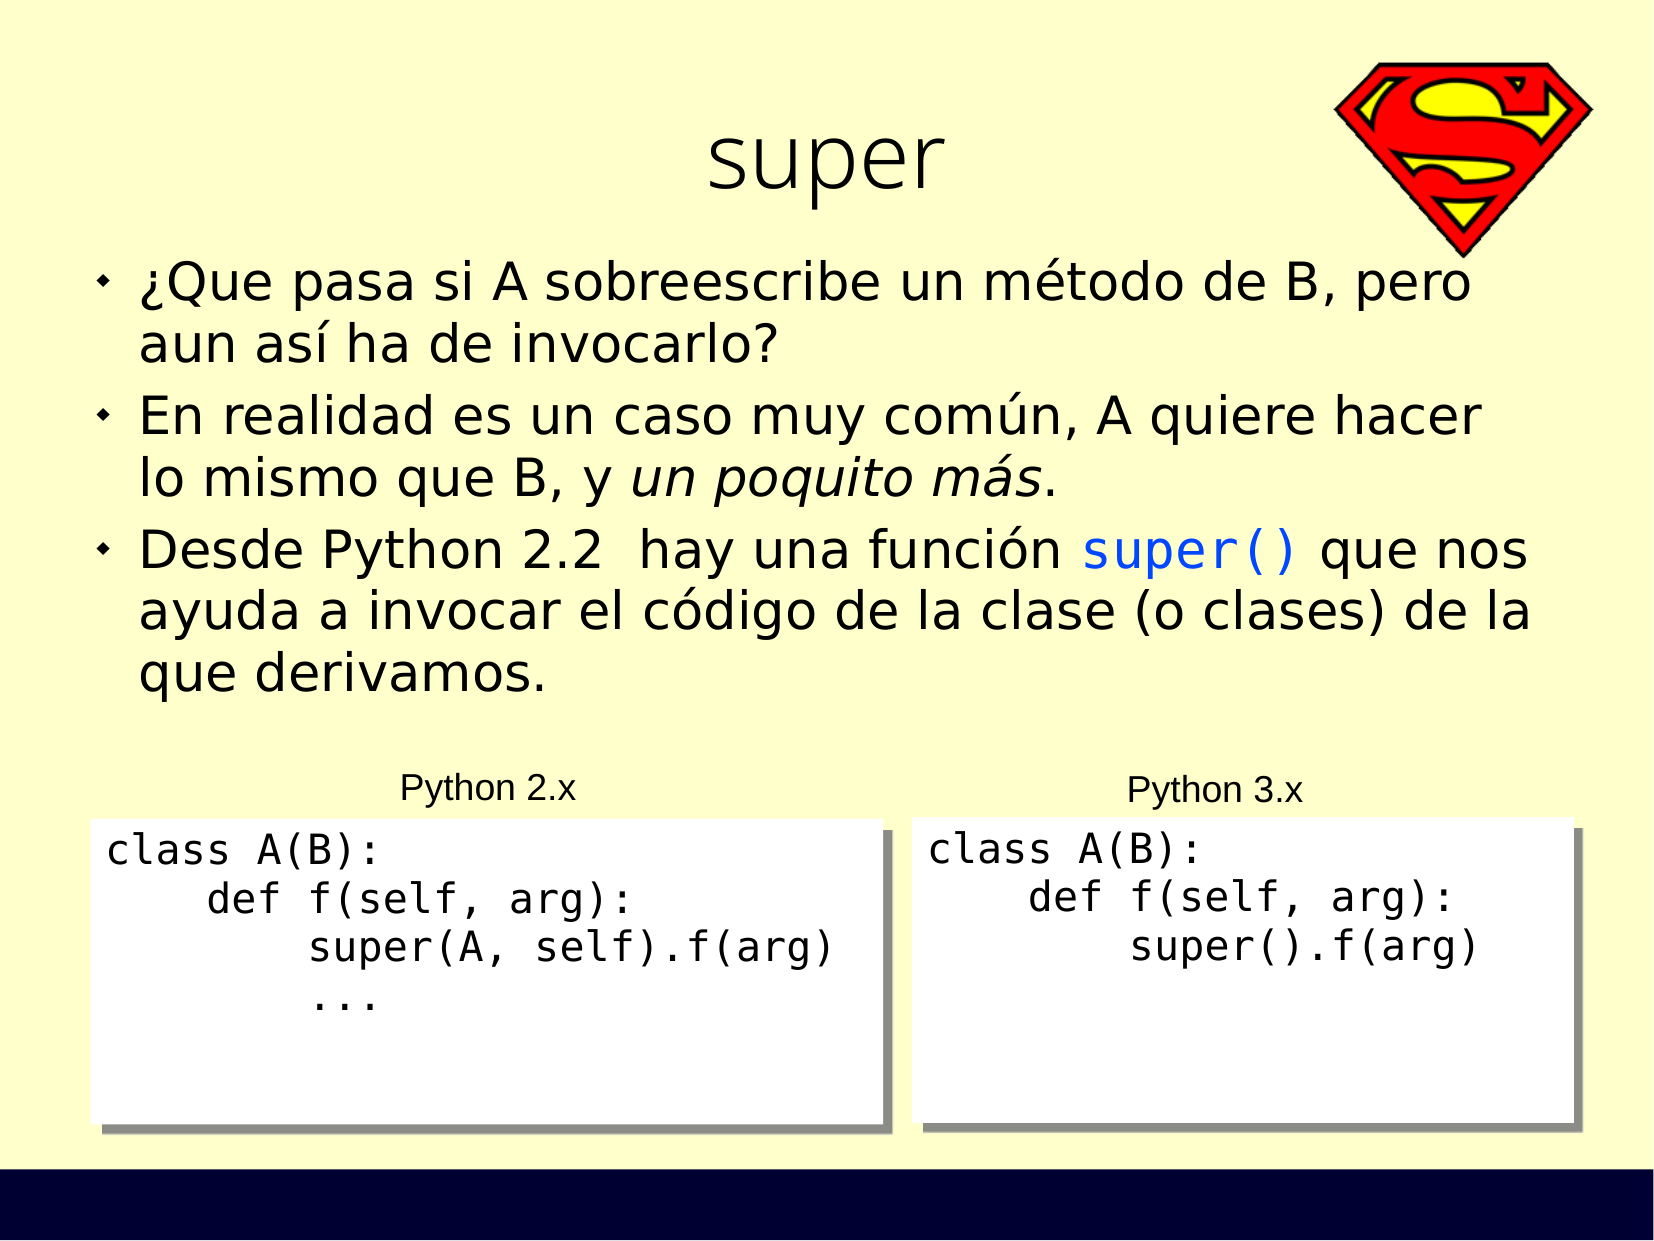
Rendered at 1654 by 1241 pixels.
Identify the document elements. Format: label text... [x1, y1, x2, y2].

text_box class A(B): def f(self, arg): super().f(arg) [912, 817, 1574, 1123]
picture [1538, 56, 1603, 269]
title super [82, 49, 1571, 257]
list ¿Que pasa si A sobreescribe un método de B, pero aun así ha de invocarlo? En realidad es un caso muy común, A quiere hacer lo mismo que B, y un poquito más. Desde Python 2.2 hay una función super() que nos ayuda a invocar el código de la clase (o clases) de la que derivamos. [82, 246, 1538, 709]
text_box Python 3.x [1111, 760, 1319, 818]
text_box class A(B): def f(self, arg): super(A, self).f(arg) ... [90, 818, 884, 1125]
text_box Python 2.x [384, 758, 592, 816]
